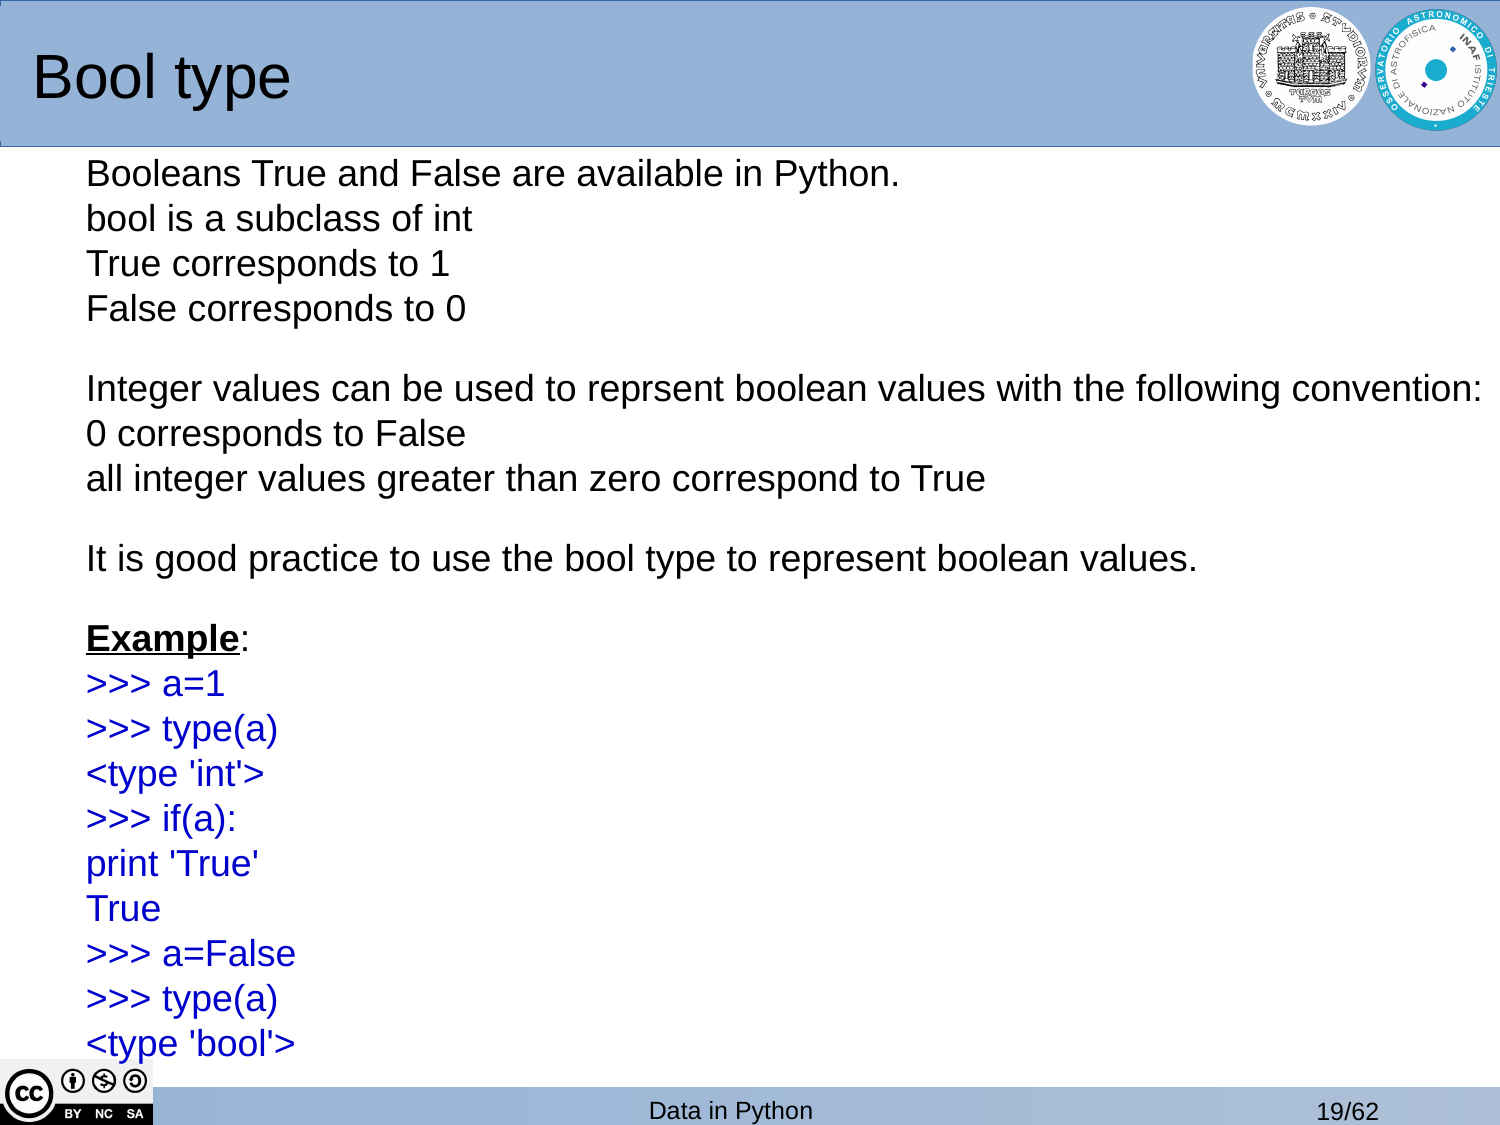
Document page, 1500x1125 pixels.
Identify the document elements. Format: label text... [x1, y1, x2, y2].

text_box Bool type [0, 5, 1253, 141]
picture [1253, 0, 1500, 140]
picture [0, 1059, 153, 1125]
list Booleans True and False are available in Python. bool is a subclass of int True corresponds to 1 False corresponds to 0 Integer values can be used to reprsent boolean values with the following convention: 0 corresponds to False all integer values greater than zero correspond to True It is good practice to use the bool type to represent boolean values. Example: >>> a=1 >>> type(a) <type 'int'> >>> if(a): print 'True' True >>> a=False >>> type(a) <type 'bool'> [70, 140, 1500, 1053]
